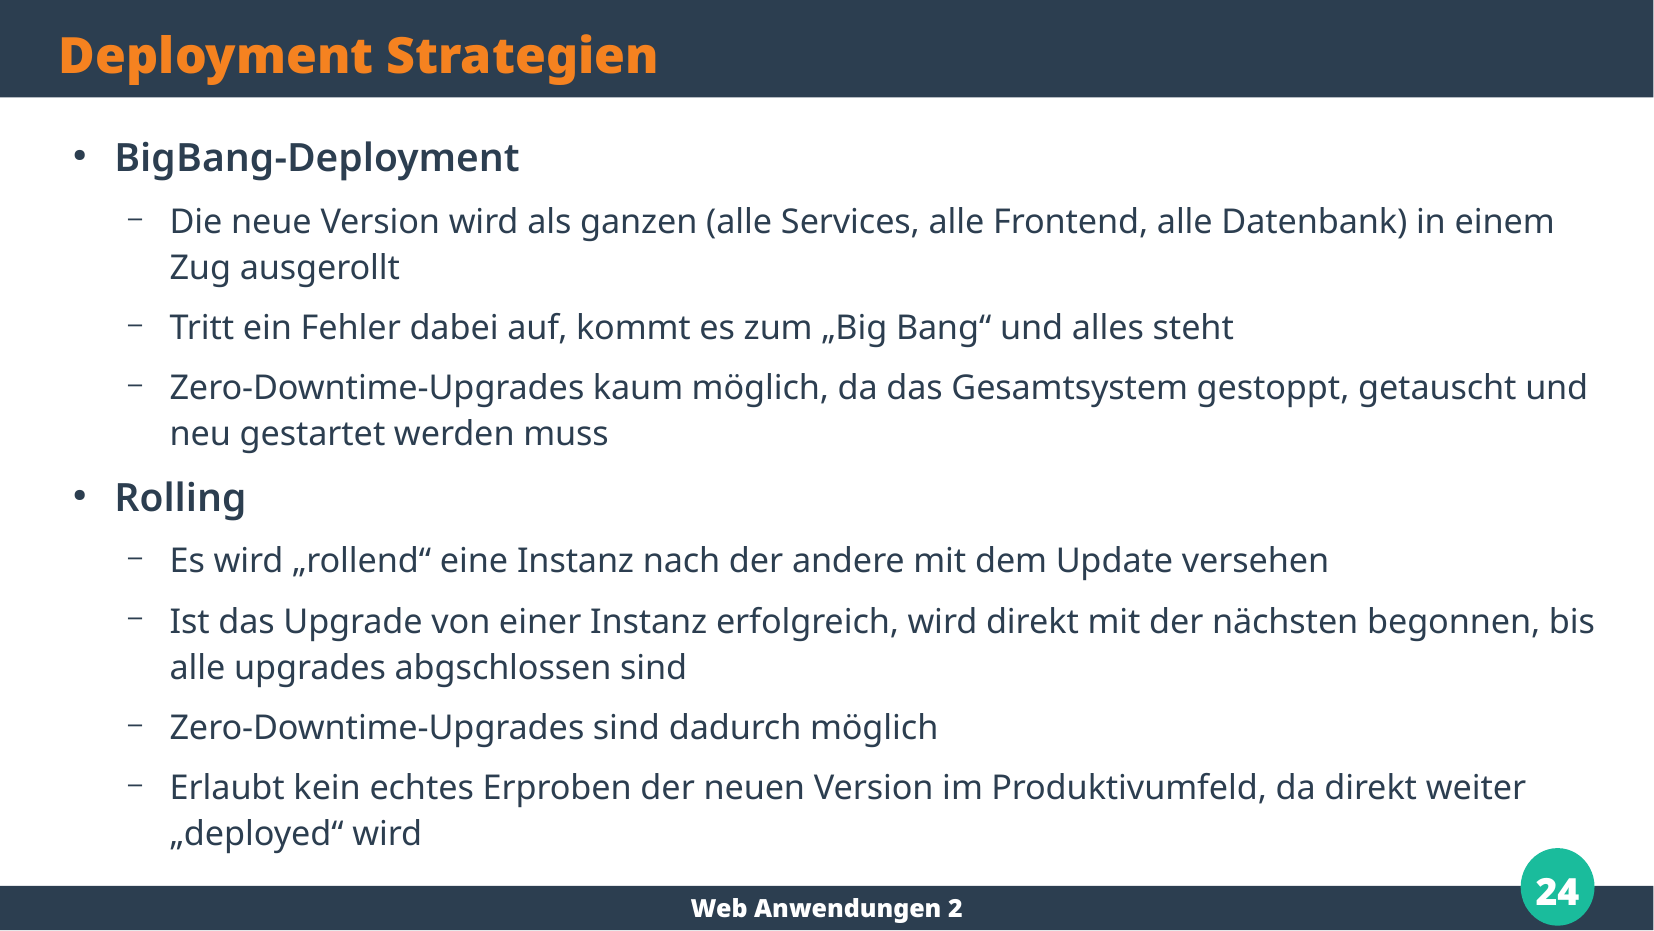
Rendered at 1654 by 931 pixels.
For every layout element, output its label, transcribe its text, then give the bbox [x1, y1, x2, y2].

title Deployment Strategien [59, 8, 1595, 89]
list BigBang-Deployment Die neue Version wird als ganzen (alle Services, alle Frontend, alle Datenbank) in einem Zug ausgerollt Tritt ein Fehler dabei auf, kommt es zum „Big Bang“ und alles steht Zero-Downtime-Upgrades kaum möglich, da das Gesamtsystem gestoppt, getauscht und neu gestartet werden muss Rolling Es wird „rollend“ eine Instanz nach der andere mit dem Update versehen Ist das Upgrade von einer Instanz erfolgreich, wird direkt mit der nächsten begonnen, bis alle upgrades abgschlossen sind Zero-Downtime-Upgrades sind dadurch möglich Erlaubt kein echtes Erproben der neuen Version im Produktivumfeld, da direkt weiter „deployed“ wird [59, 129, 1595, 864]
